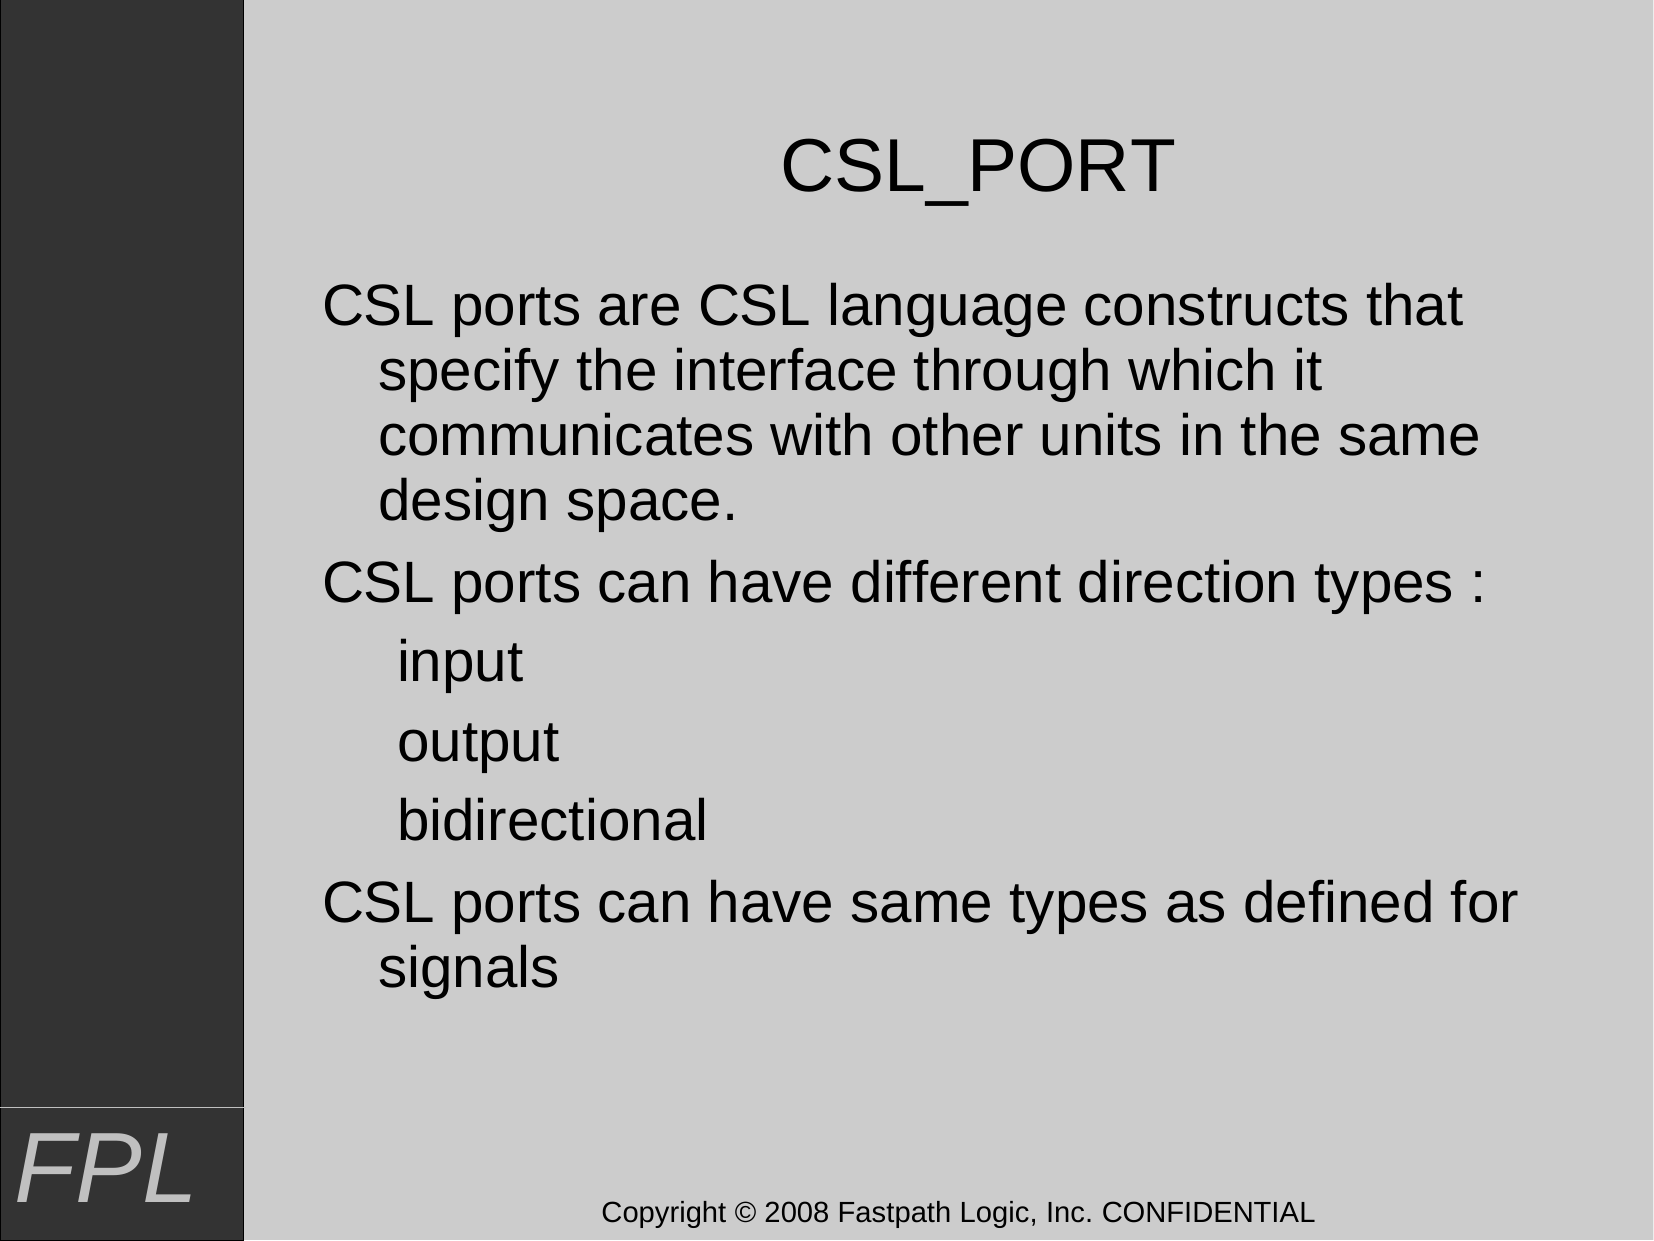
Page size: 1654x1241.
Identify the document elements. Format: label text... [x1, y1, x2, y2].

title CSL_PORT [427, 57, 1530, 272]
list CSL ports are CSL language constructs that specify the interface through which it communicates with other units in the same design space. CSL ports can have different direction types : input output bidirectional CSL ports can have same types as defined for signals [322, 272, 1635, 1215]
